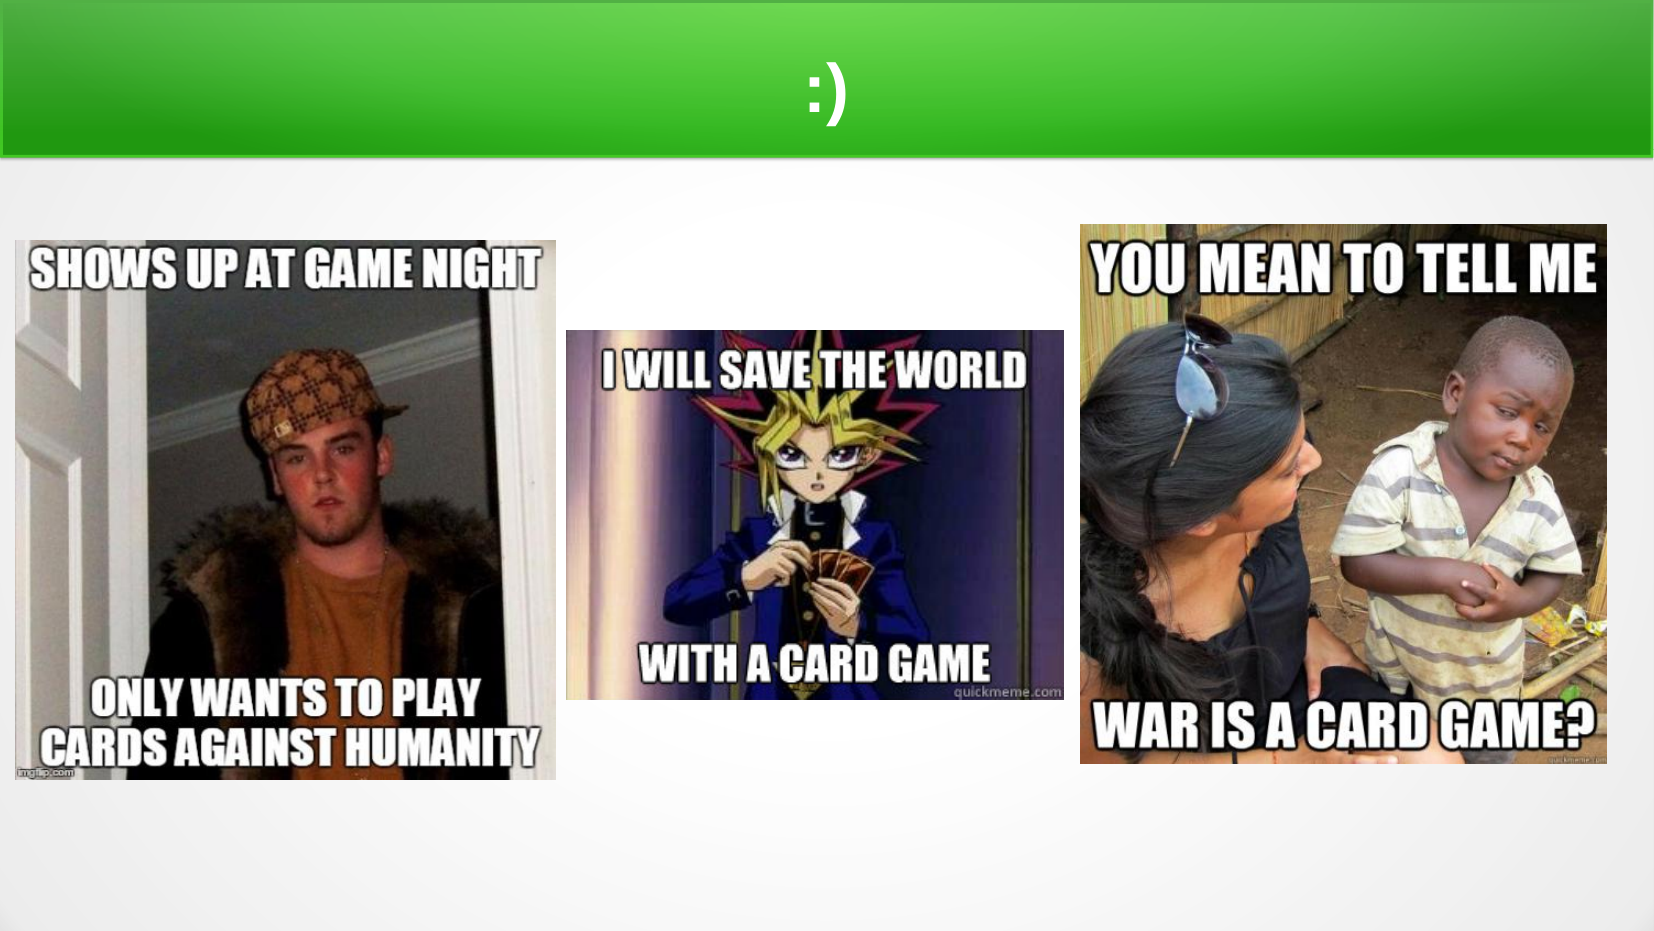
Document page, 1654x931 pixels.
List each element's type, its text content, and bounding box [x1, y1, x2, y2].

picture [1080, 224, 1607, 764]
picture [15, 240, 556, 780]
picture [566, 330, 1064, 700]
title :) [82, 35, 1571, 142]
